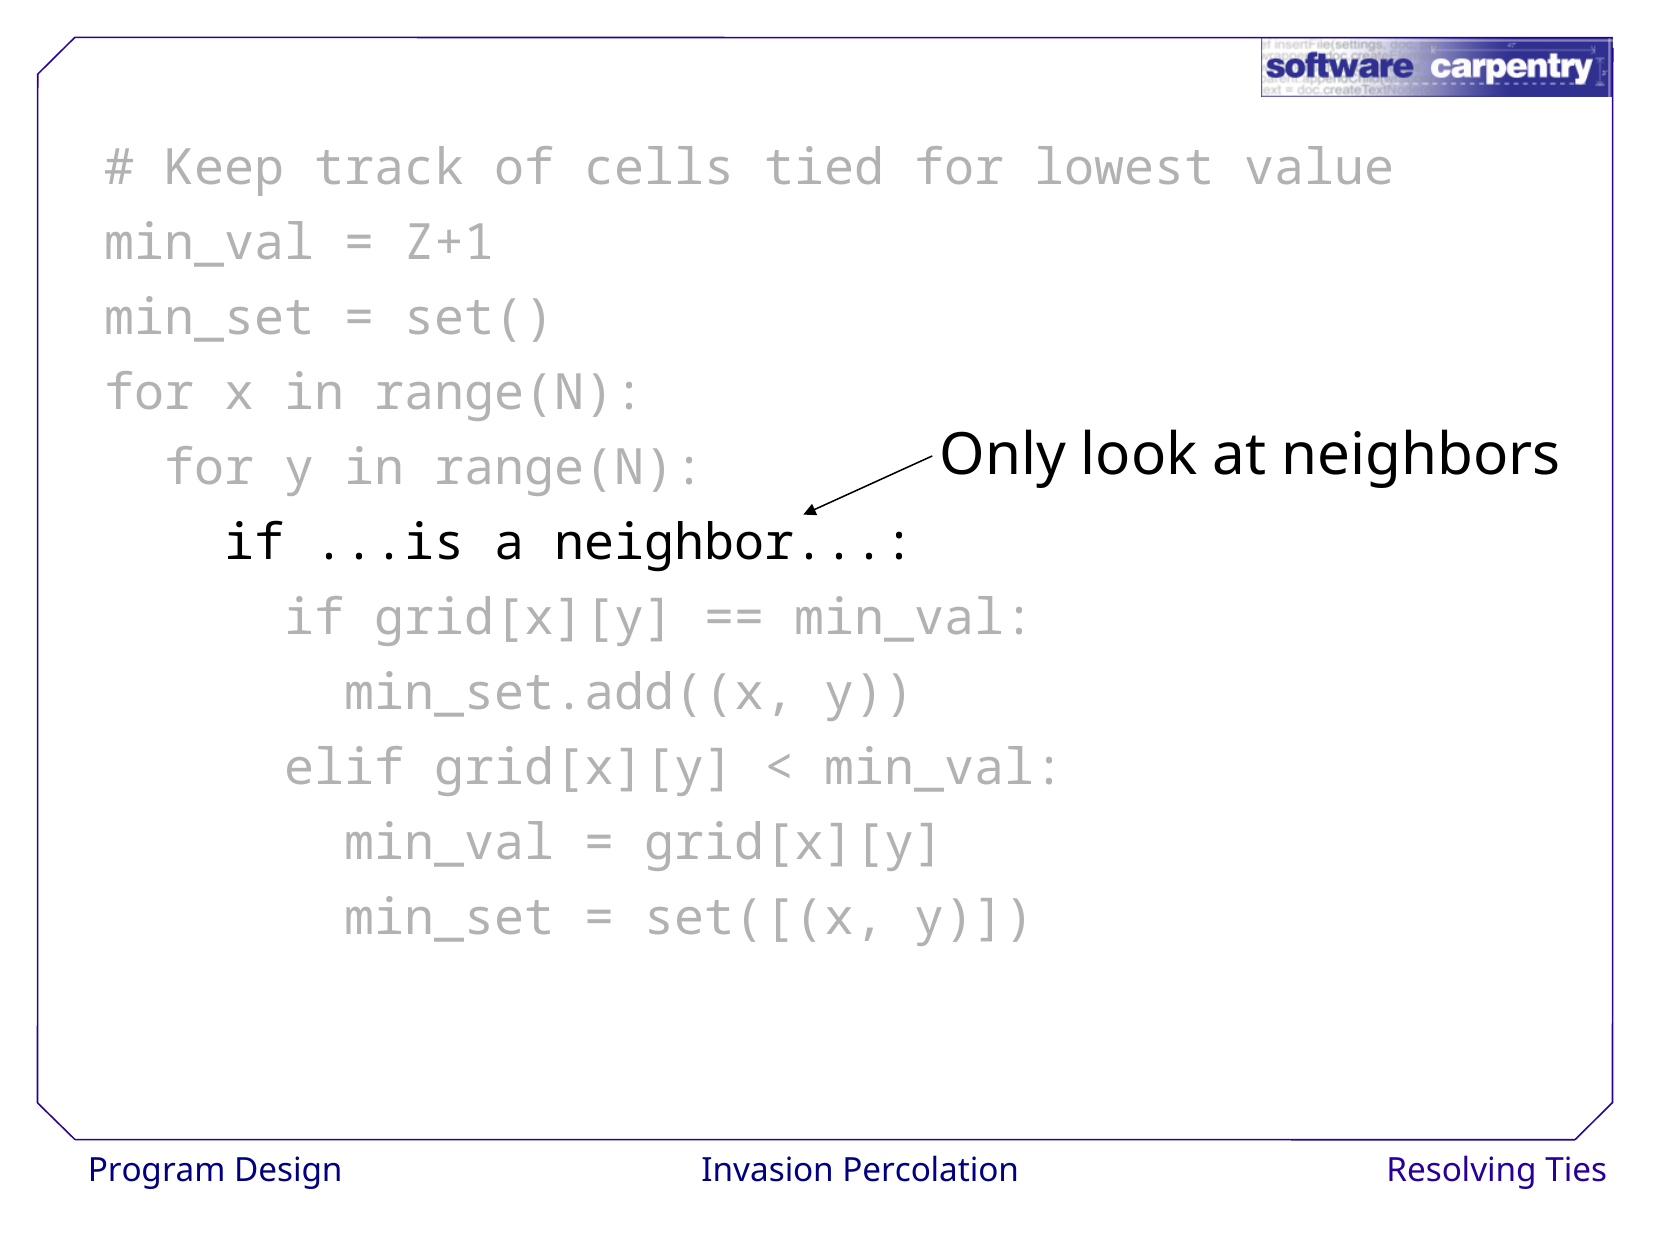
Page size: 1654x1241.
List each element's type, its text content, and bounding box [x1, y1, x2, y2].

text_box Only look at neighbors [924, 373, 1619, 504]
text_box # Keep track of cells tied for lowest value min_val = Z+1 min_set = set() for x in range(N): for y in range(N): if ...is a neighbor...: if grid[x][y] == min_val: min_set.add((x, y)) elif grid[x][y] < min_val: min_val = grid[x][y] min_set = set([(x, y)]) [89, 112, 1508, 1117]
picture [1261, 39, 1613, 97]
